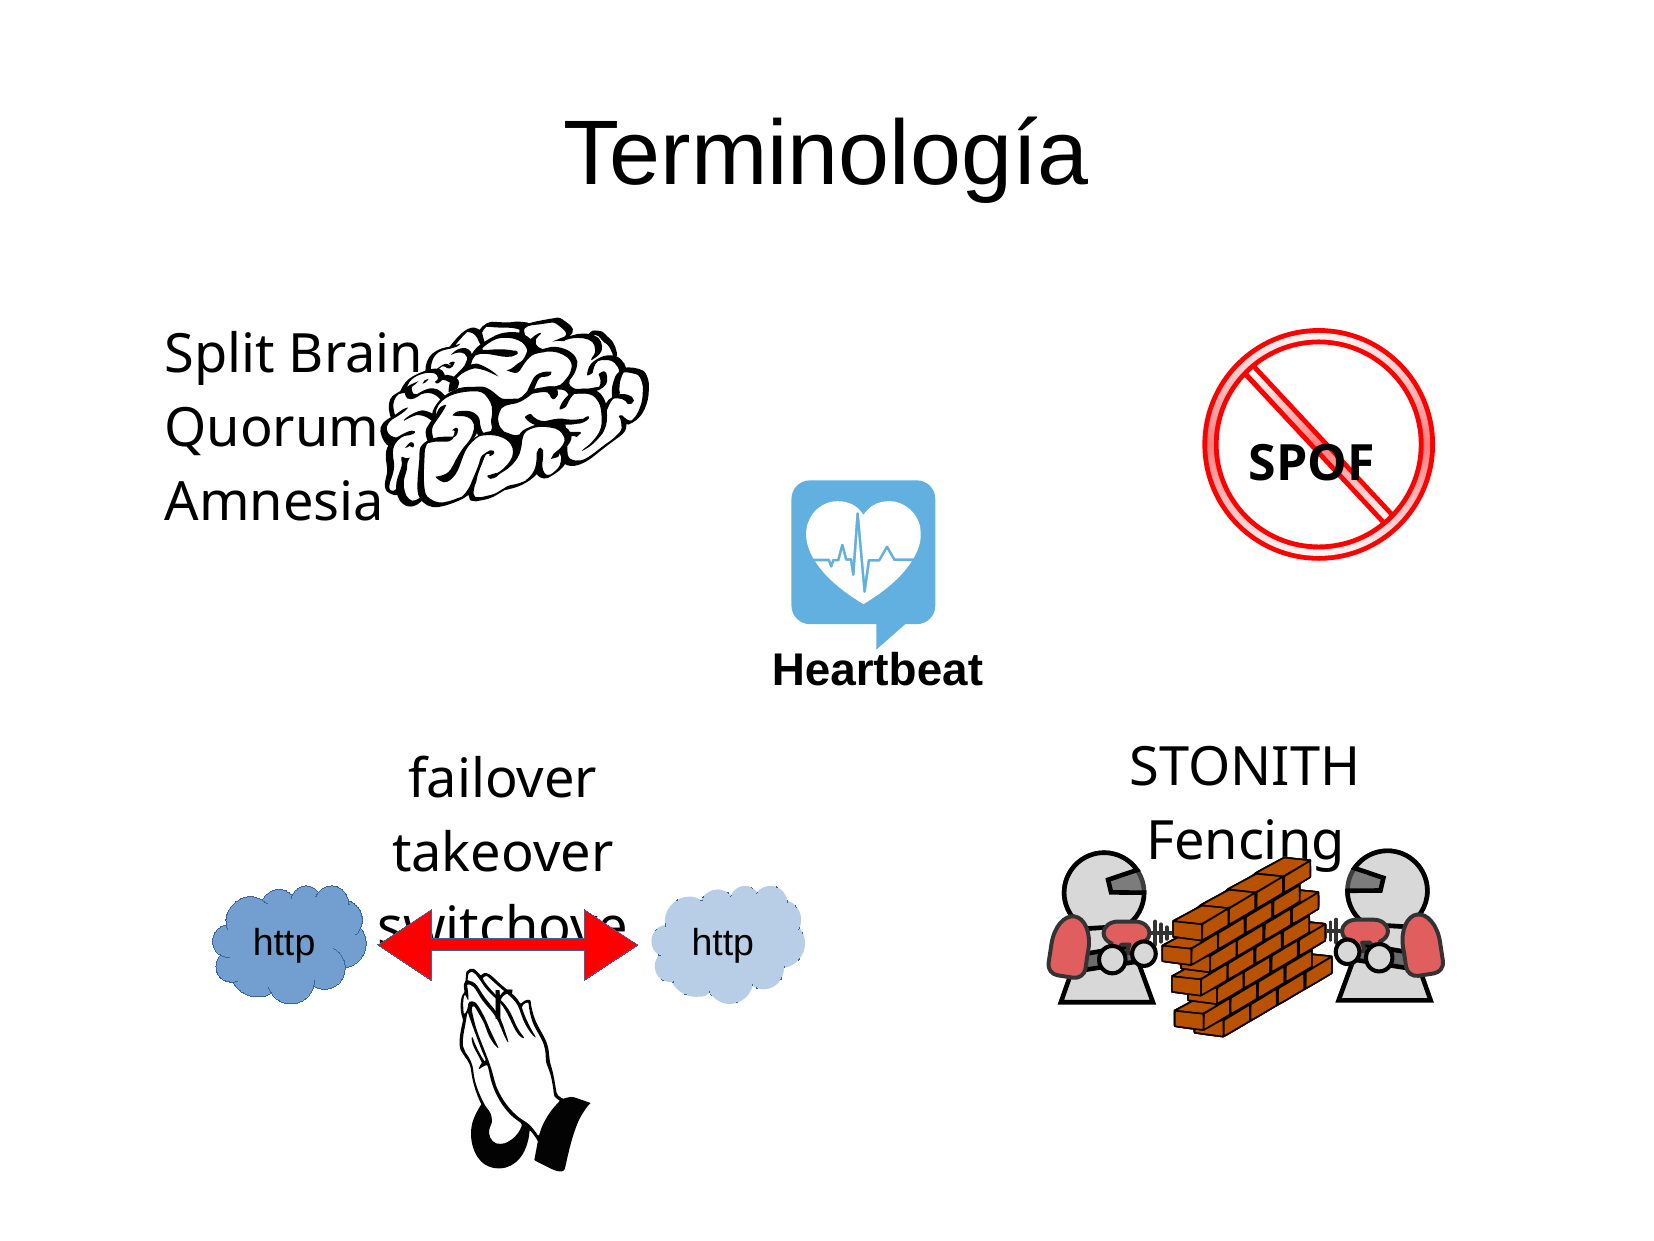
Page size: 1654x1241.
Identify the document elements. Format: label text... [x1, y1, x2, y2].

picture [791, 480, 936, 636]
text_box Heartbeat [757, 636, 999, 703]
picture [379, 316, 650, 508]
picture [1038, 848, 1453, 1040]
title Terminología [82, 49, 1571, 257]
picture [459, 968, 591, 1172]
text_box Split Brain Quorum Amnesia [149, 307, 485, 872]
picture [1196, 322, 1441, 567]
text_box SPOF [1234, 419, 1403, 490]
text_box failover takeover switchover [354, 731, 652, 939]
text_box http [651, 885, 806, 1004]
text_box [377, 909, 638, 981]
text_box http [212, 885, 367, 1004]
text_box STONITH Fencing [1110, 720, 1381, 854]
